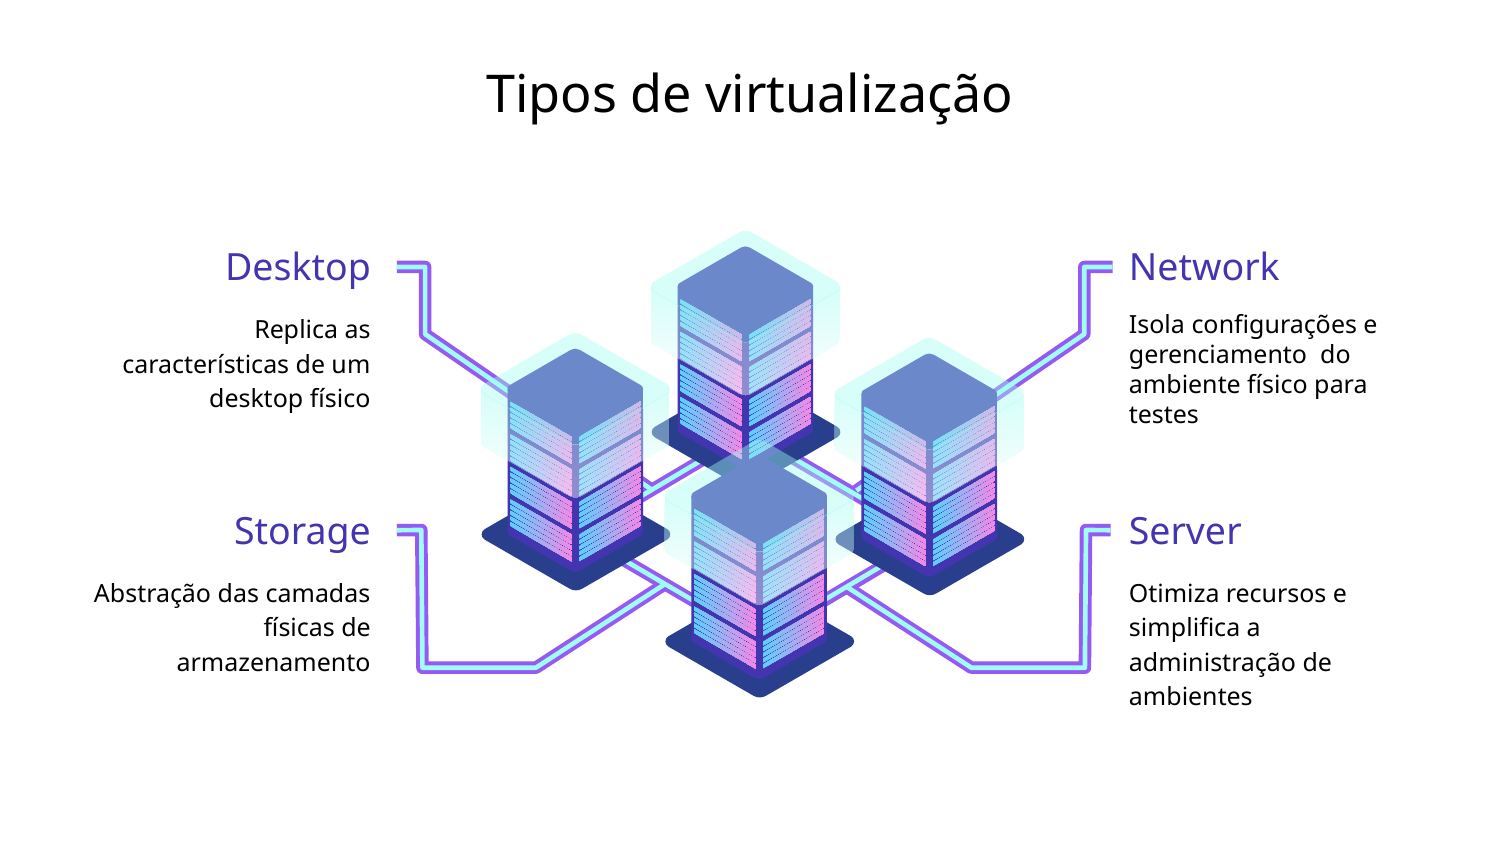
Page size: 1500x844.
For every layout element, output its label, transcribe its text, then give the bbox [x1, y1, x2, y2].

title Tipos de virtualização [84, 49, 1416, 134]
text_box Abstração das camadas físicas de armazenamento [78, 557, 386, 658]
text_box Server [1114, 503, 1422, 555]
text_box Desktop [78, 239, 386, 292]
text_box Storage [78, 503, 386, 555]
text_box Replica as características de um desktop físico [78, 294, 386, 395]
text_box [481, 230, 1025, 698]
text_box Otimiza recursos e simplifica a administração de ambientes [1114, 557, 1422, 658]
text_box Isola configurações e gerenciamento do ambiente físico para testes [1114, 294, 1422, 394]
text_box Network [1114, 239, 1422, 292]
